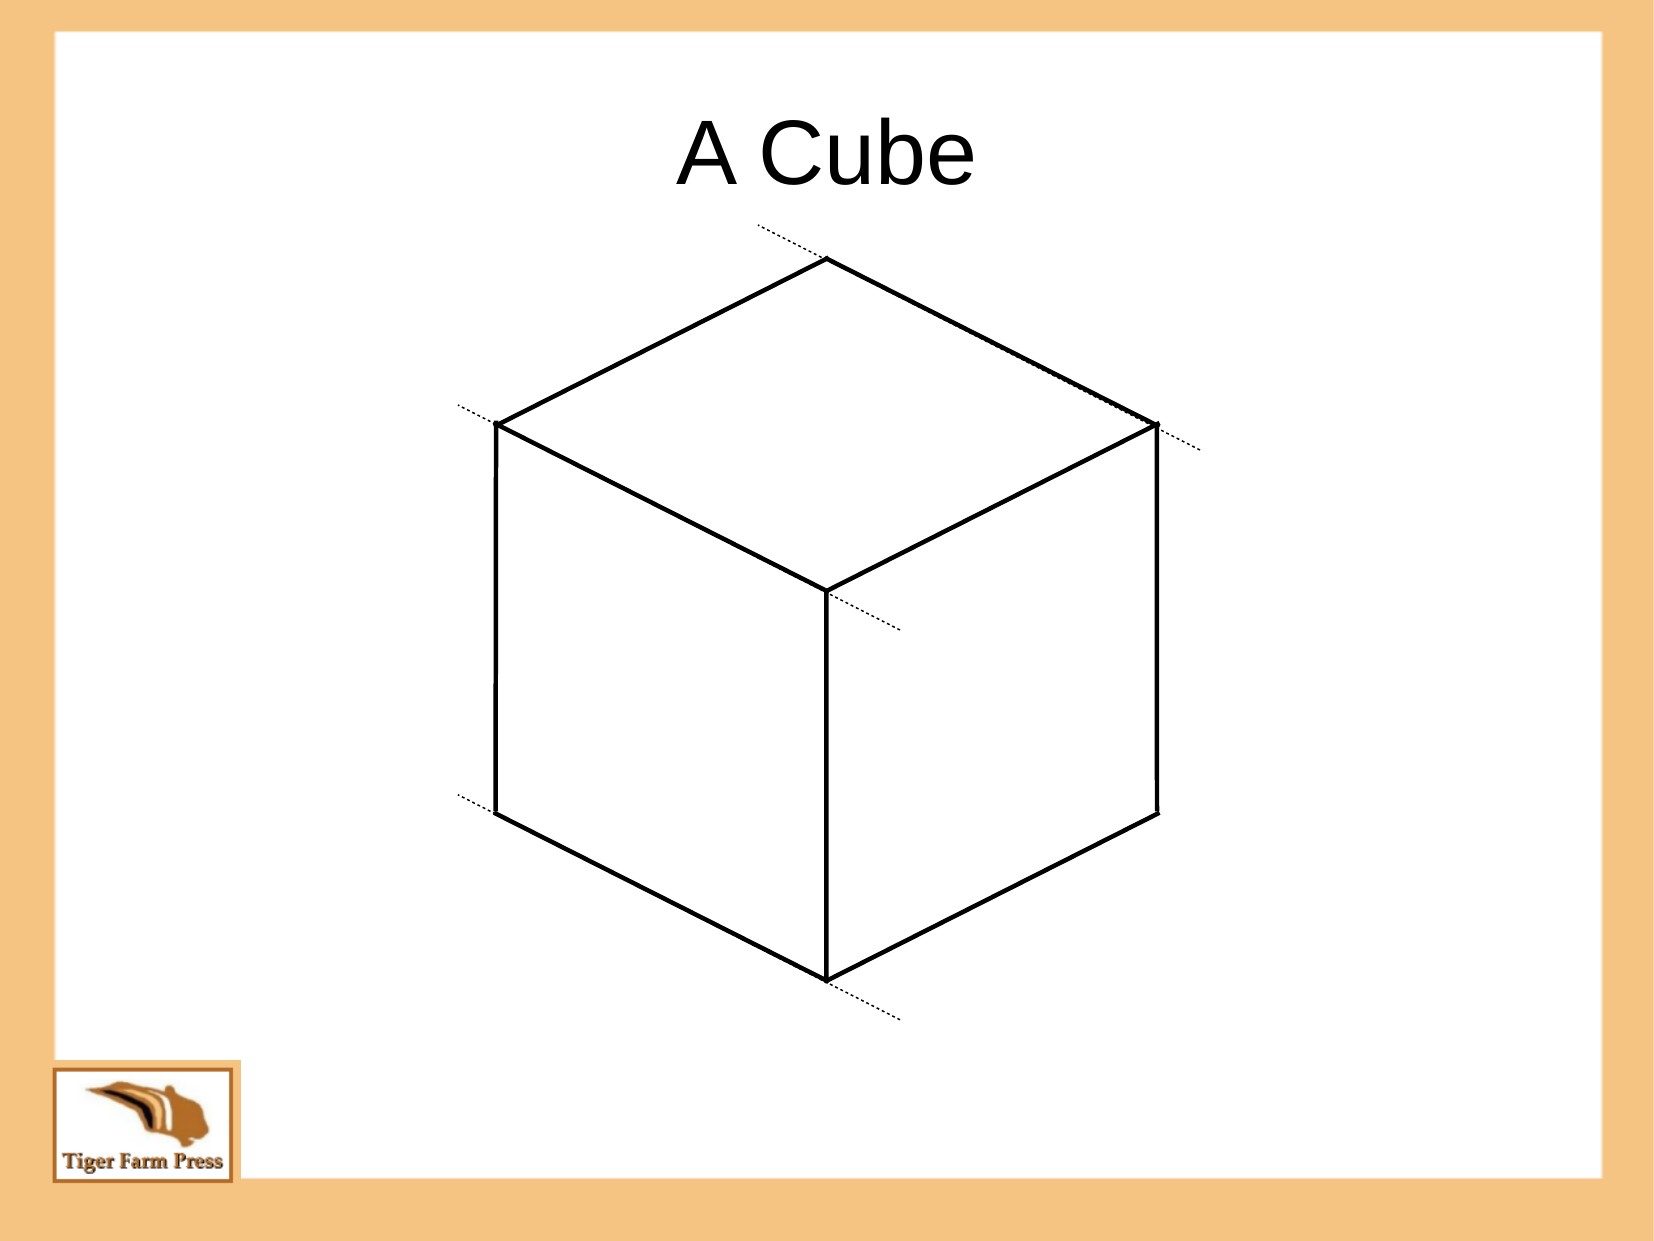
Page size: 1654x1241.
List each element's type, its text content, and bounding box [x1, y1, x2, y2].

title A Cube [82, 49, 1571, 257]
picture [0, 0, 1654, 1241]
